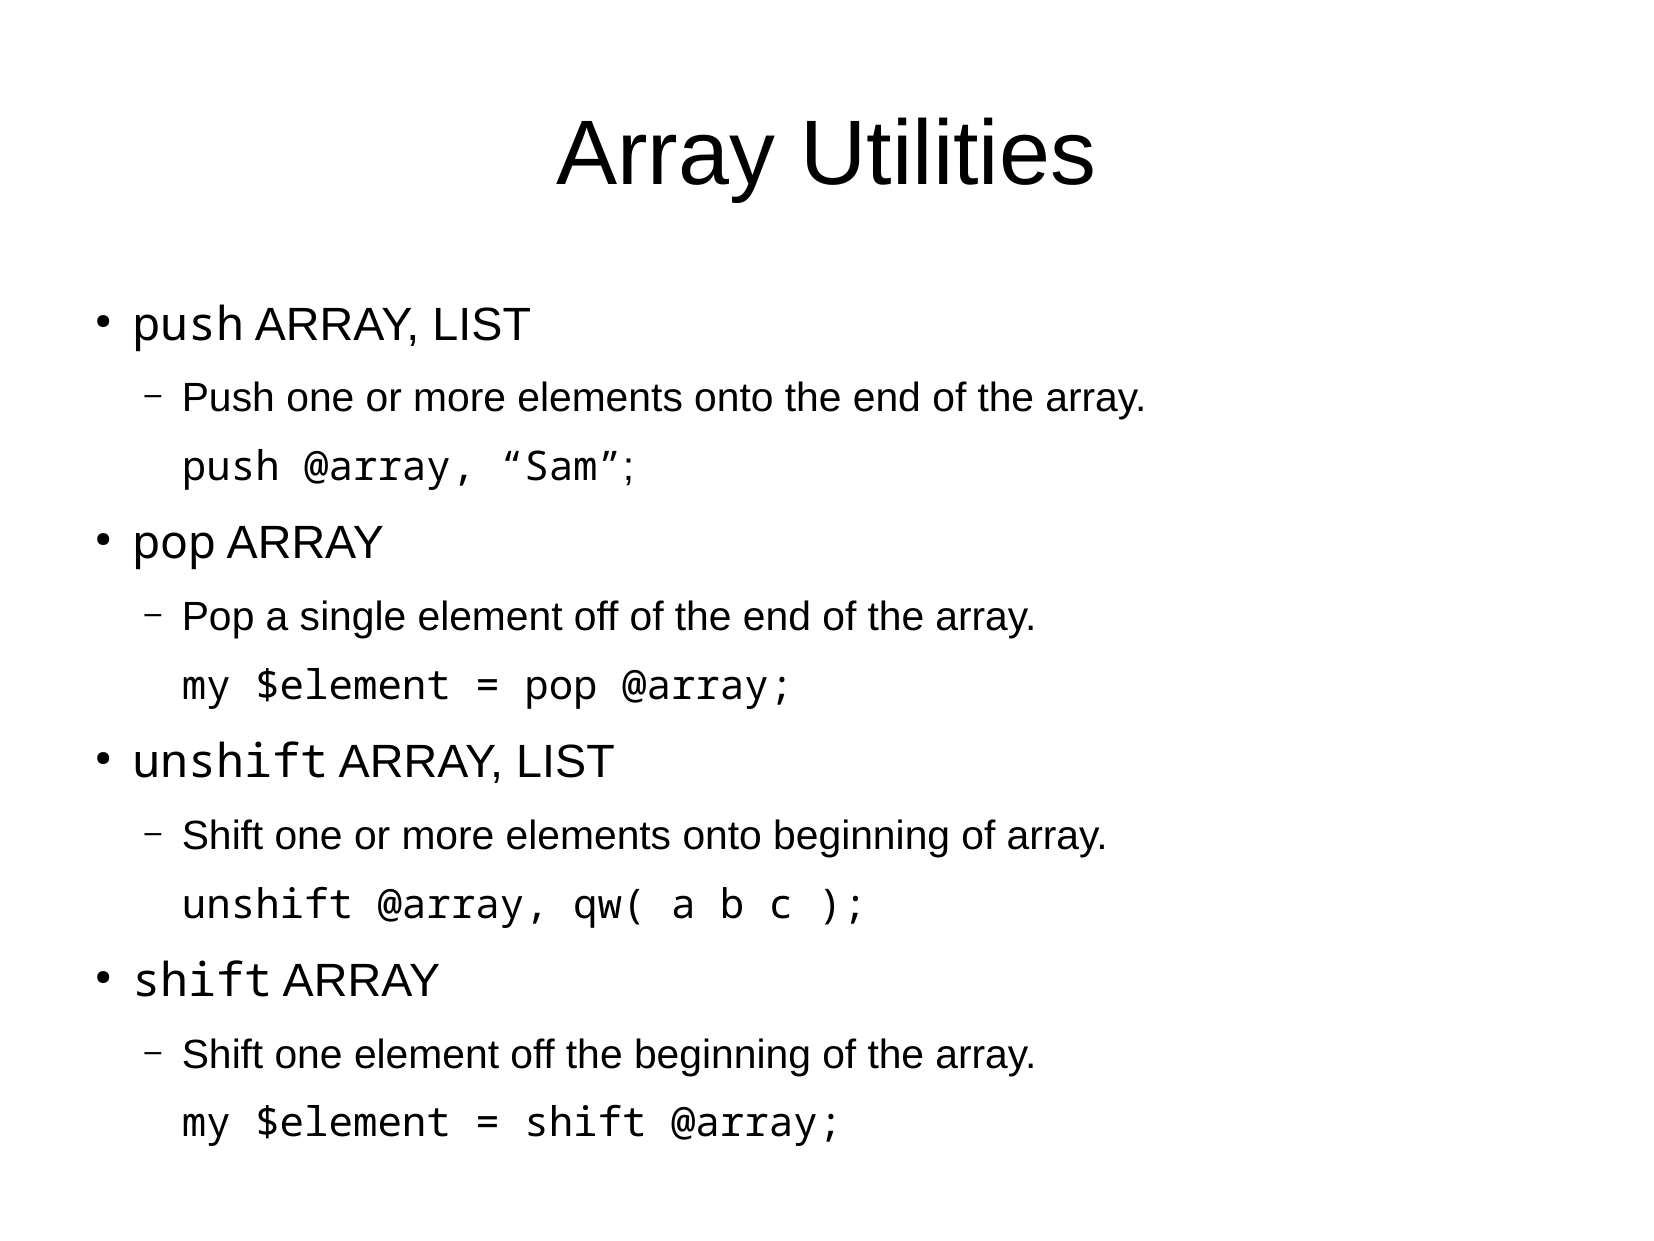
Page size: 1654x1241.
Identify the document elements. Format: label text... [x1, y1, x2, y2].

list push ARRAY, LIST Push one or more elements onto the end of the array. push @array, “Sam”; pop ARRAY Pop a single element off of the end of the array. my $element = pop @array; unshift ARRAY, LIST Shift one or more elements onto beginning of array. unshift @array, qw( a b c ); shift ARRAY Shift one element off the beginning of the array. my $element = shift @array; [82, 290, 1571, 1156]
title Array Utilities [82, 49, 1571, 257]
